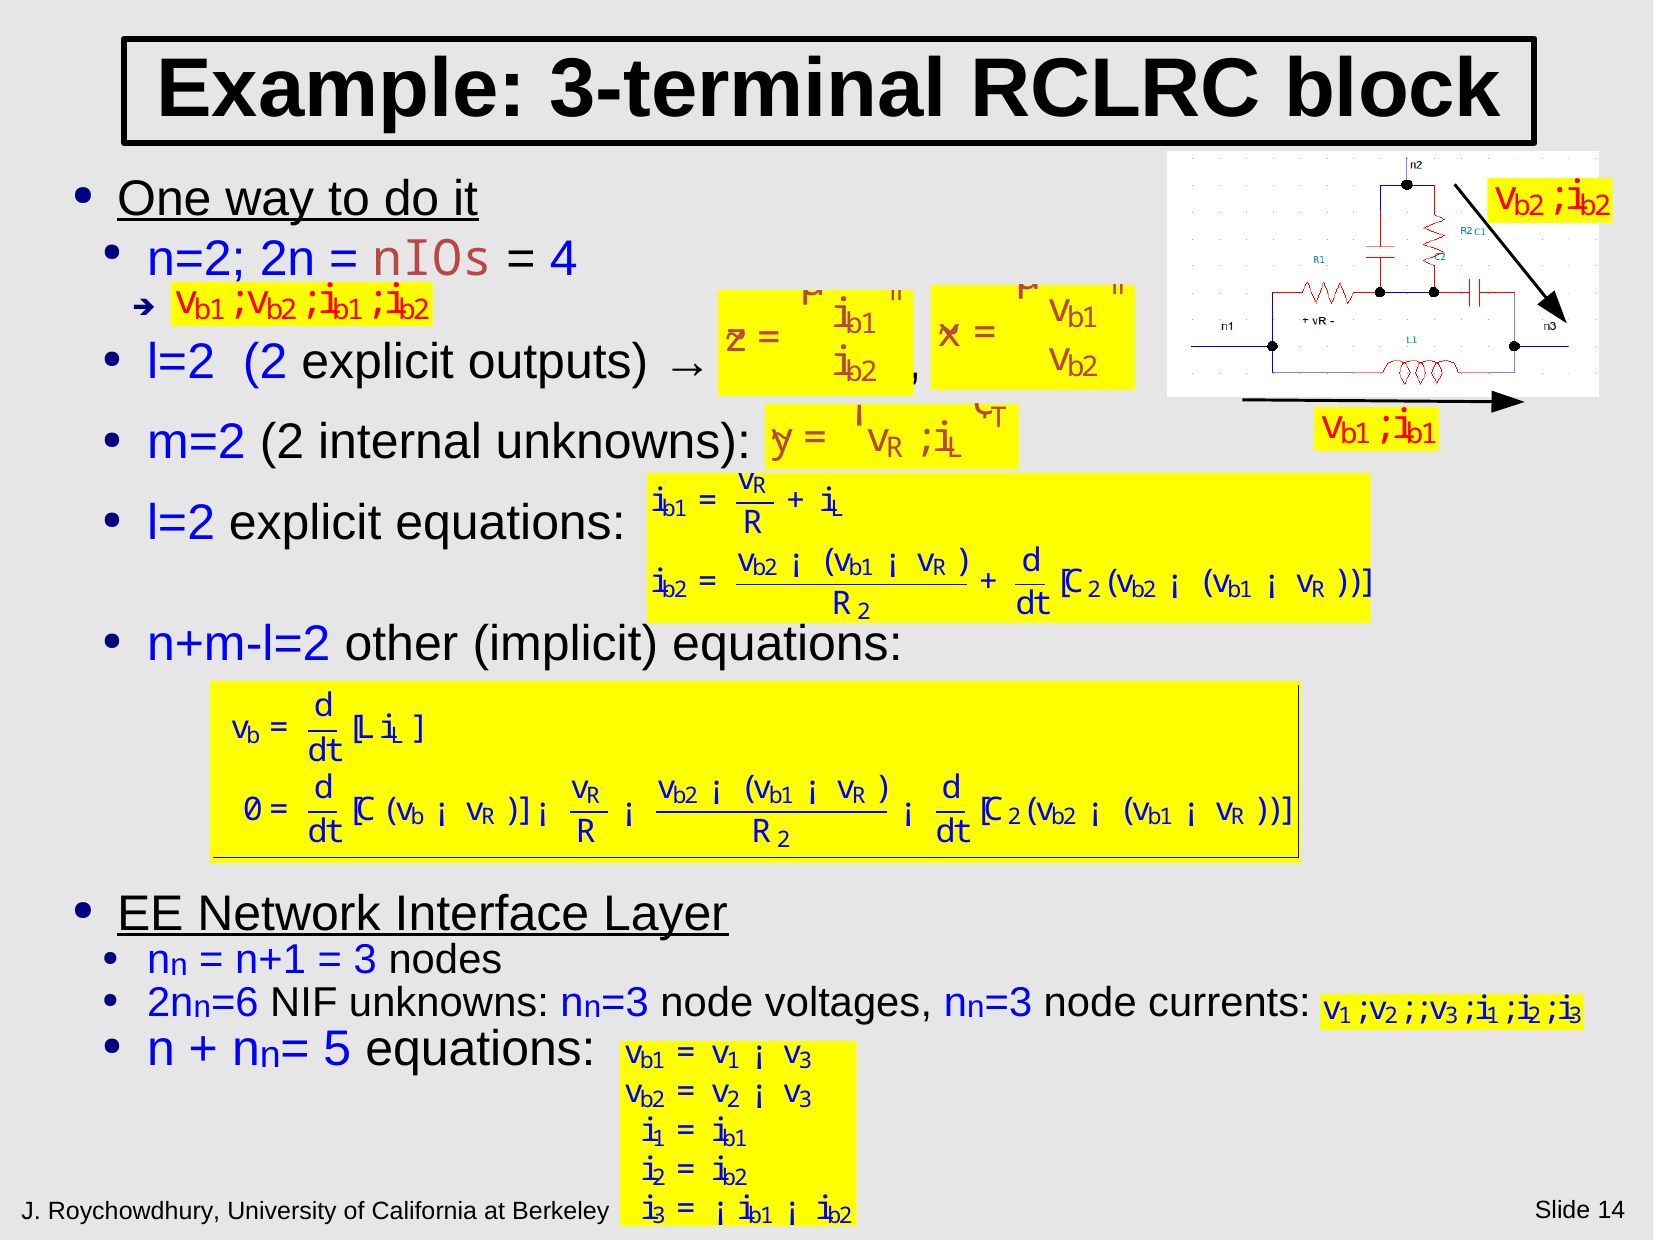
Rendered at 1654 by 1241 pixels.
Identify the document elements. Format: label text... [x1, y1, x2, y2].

picture [931, 284, 1136, 391]
picture [170, 281, 434, 327]
picture [1167, 151, 1613, 397]
picture [1313, 406, 1440, 452]
list One way to do it n=2; 2n = nIOs = 4 l=2 (2 explicit outputs) → , m=2 (2 internal unknowns): l=2 explicit equations: n+m-l=2 other (implicit) equations: EE Network Interface Layer nn = n+1 = 3 nodes 2nn=6 NIF unknowns: nn=3 node voltages, nn=3 node currents: n + nn= 5 equations: [42, 174, 1455, 1098]
title Example: 3-terminal RCLRC block [124, 38, 1535, 144]
picture [1320, 994, 1584, 1030]
picture [210, 681, 1302, 864]
picture [717, 290, 914, 396]
picture [646, 473, 1371, 623]
picture [619, 1040, 857, 1226]
picture [764, 403, 1020, 469]
